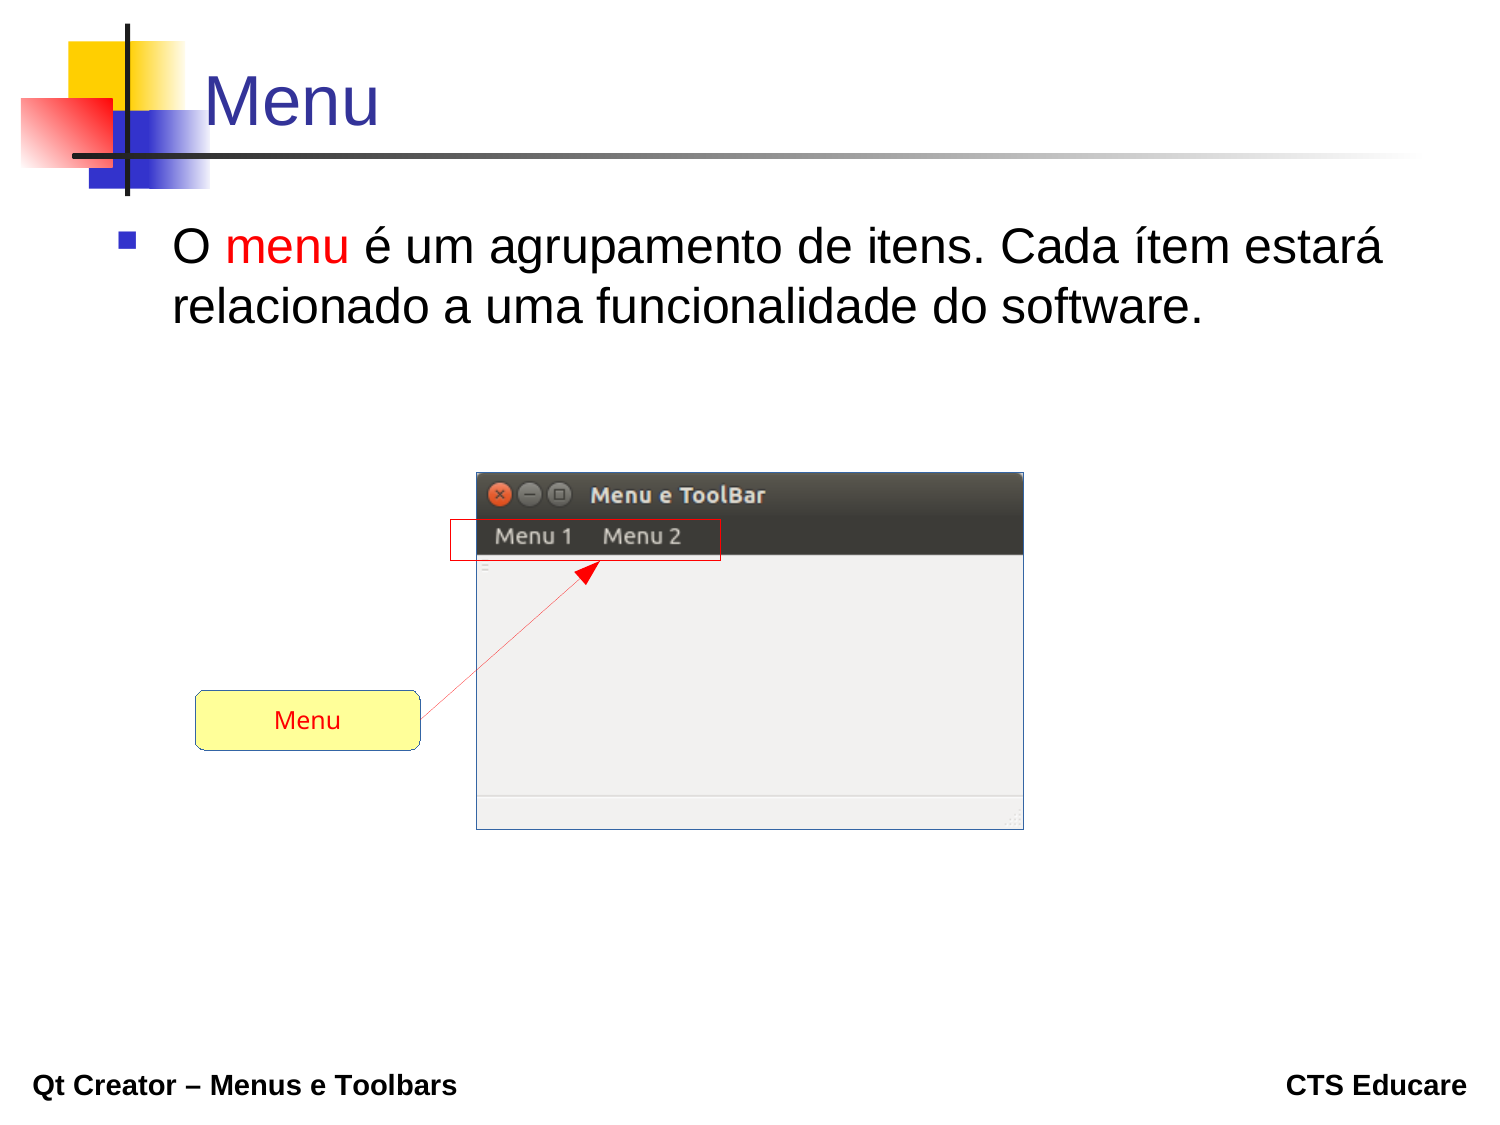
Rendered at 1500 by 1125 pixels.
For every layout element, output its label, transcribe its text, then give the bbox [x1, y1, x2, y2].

title Menu [188, 46, 1468, 149]
picture [476, 520, 720, 560]
picture [476, 472, 1024, 830]
text_box Menu [195, 690, 421, 751]
list O menu é um agrupamento de itens. Cada ítem estará relacionado a uma funcionalidade do software. [100, 206, 1447, 405]
picture [476, 561, 597, 669]
